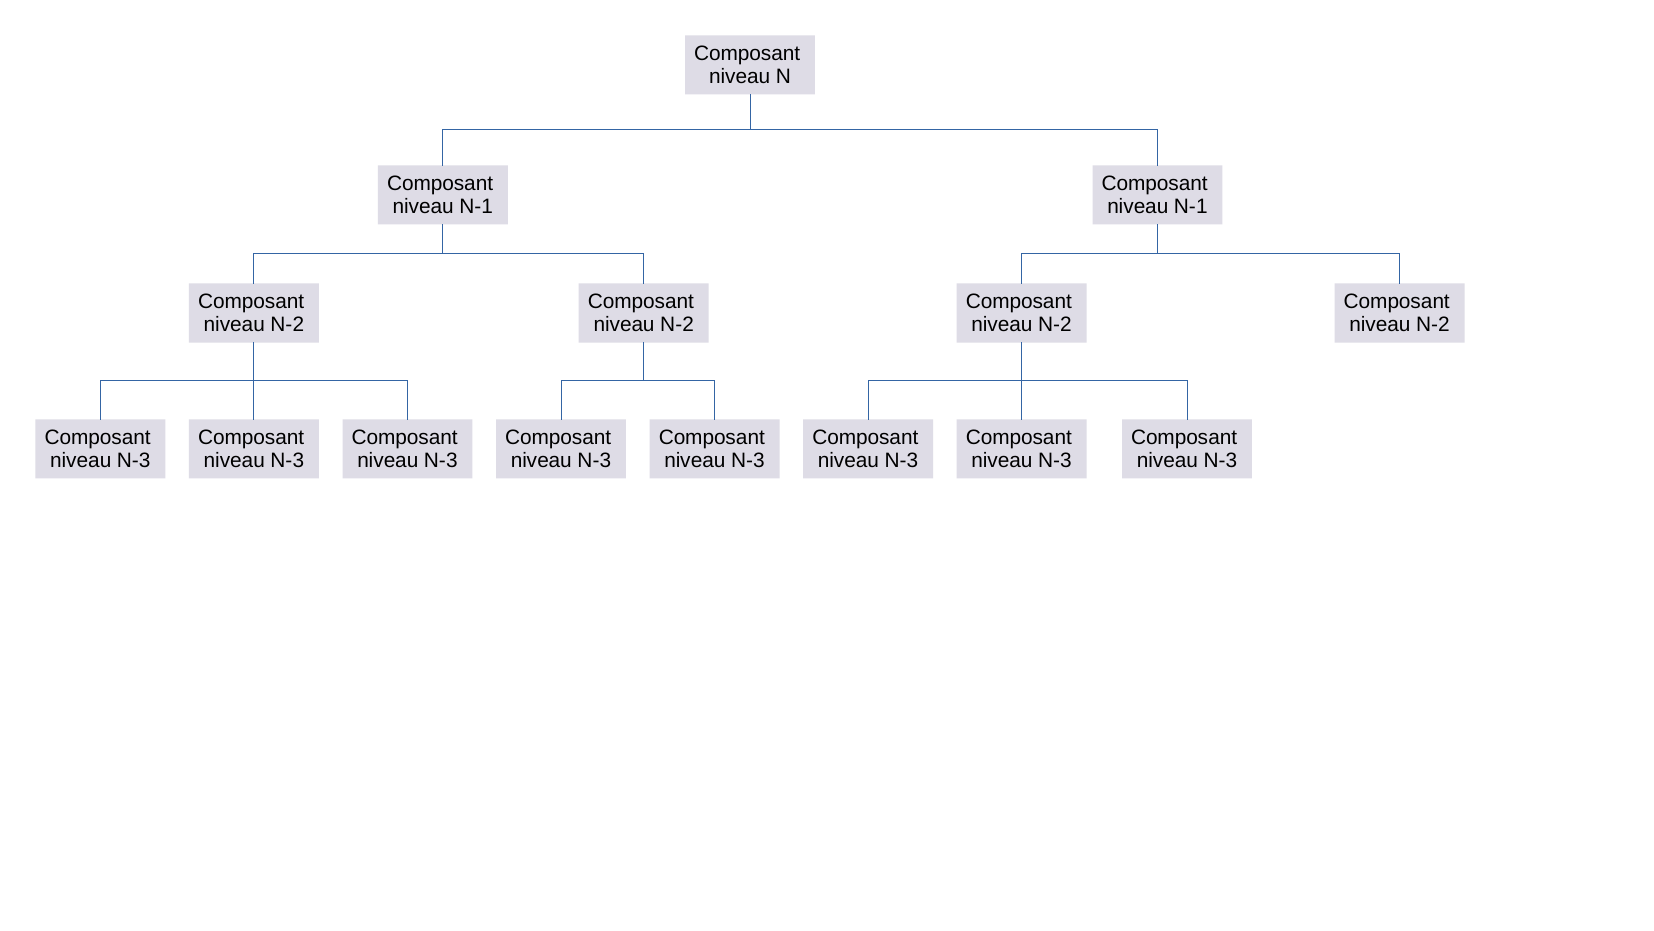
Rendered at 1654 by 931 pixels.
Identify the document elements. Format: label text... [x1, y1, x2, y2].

text_box Composant niveau N-2 [578, 283, 709, 343]
text_box Composant niveau N-2 [188, 283, 319, 343]
text_box Composant niveau N-3 [1122, 419, 1252, 479]
text_box Composant niveau N-1 [377, 165, 508, 225]
text_box Composant niveau N-3 [496, 419, 626, 479]
text_box Composant niveau N-2 [956, 283, 1087, 343]
text_box Composant niveau N-2 [1334, 283, 1465, 343]
text_box Composant niveau N-3 [803, 419, 934, 479]
text_box Composant niveau N-3 [188, 419, 319, 479]
text_box Composant niveau N-3 [35, 419, 166, 479]
text_box Composant niveau N-3 [649, 419, 780, 479]
text_box Composant niveau N-1 [1092, 165, 1223, 225]
text_box Composant niveau N [685, 35, 815, 95]
text_box Composant niveau N-3 [342, 419, 473, 479]
text_box Composant niveau N-3 [956, 419, 1087, 479]
